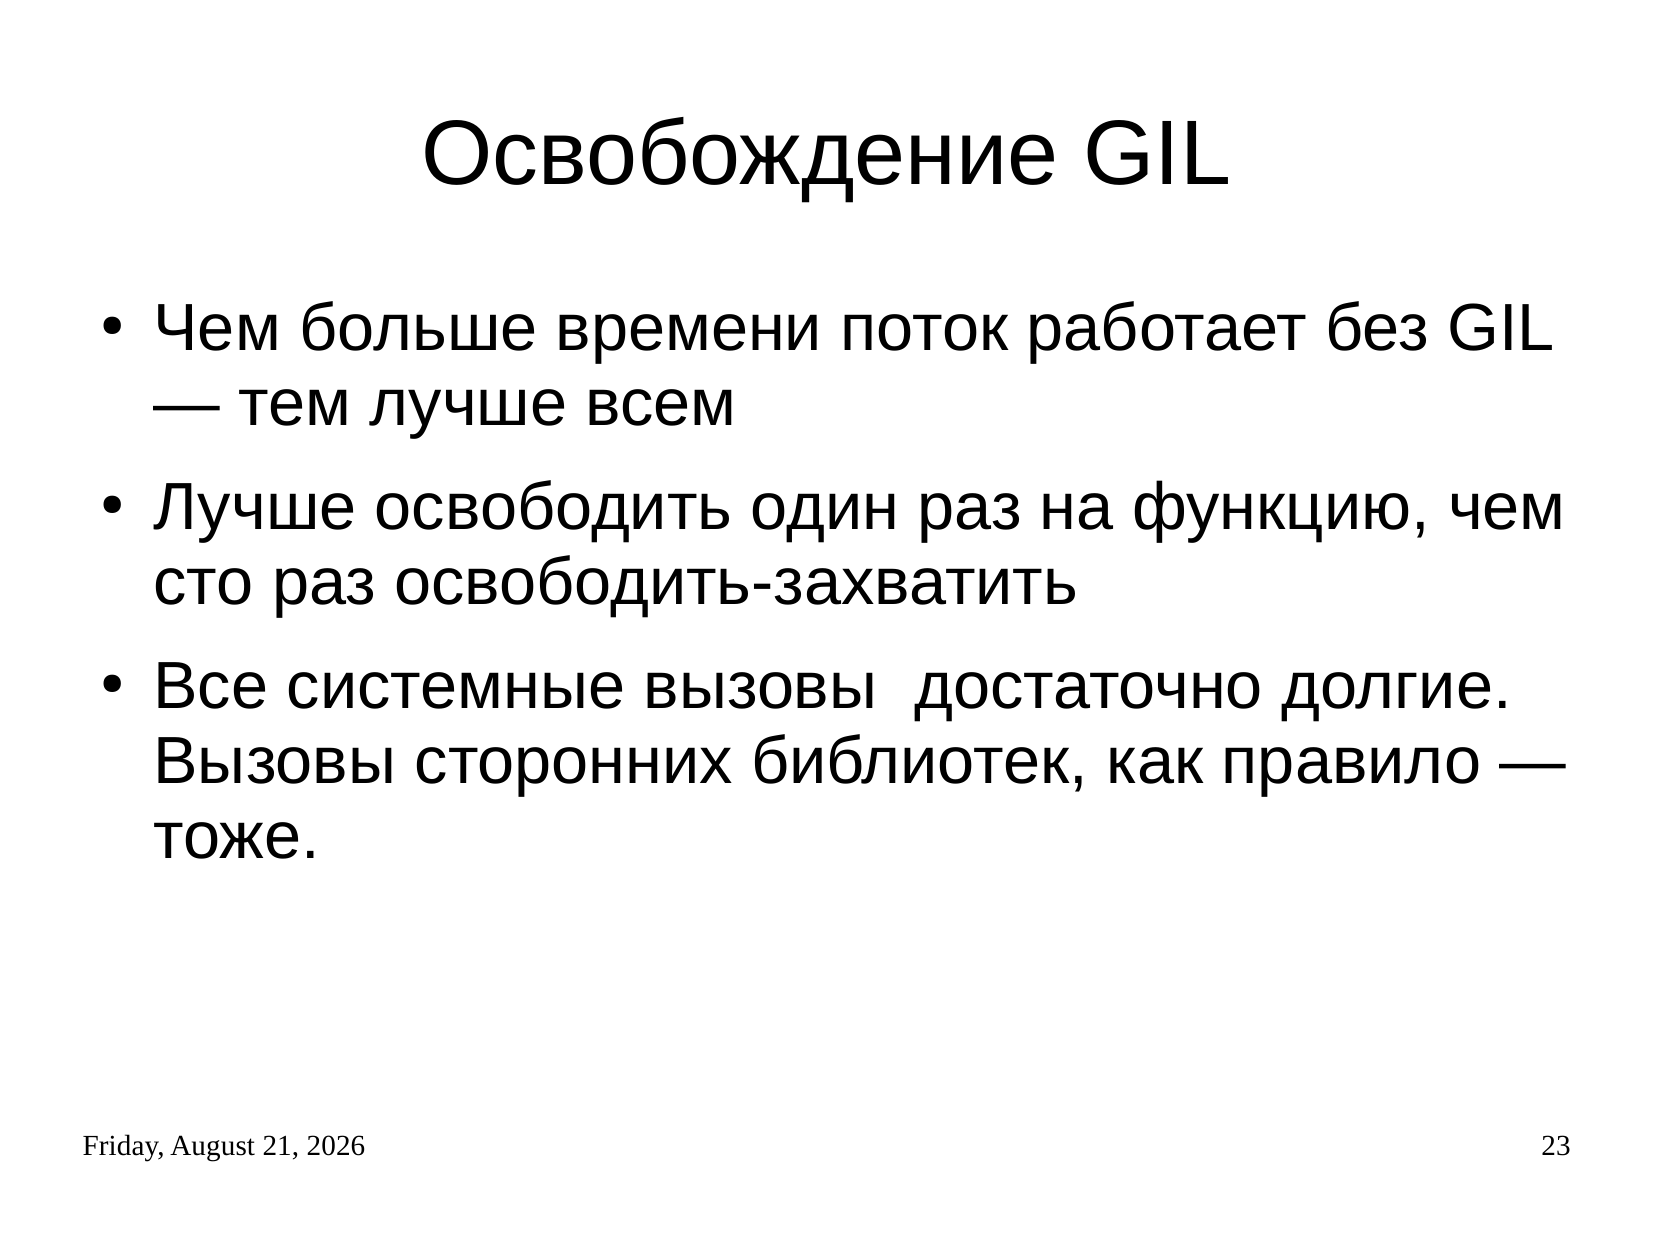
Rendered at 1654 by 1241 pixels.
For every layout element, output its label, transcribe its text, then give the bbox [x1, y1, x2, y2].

list Чем больше времени поток работает без GIL — тем лучше всем Лучше освободить один раз на функцию, чем сто раз освободить-захватить Все системные вызовы достаточно долгие. Вызовы сторонних библиотек, как правило — тоже. [82, 290, 1571, 1109]
title Освобождение GIL [82, 49, 1571, 257]
